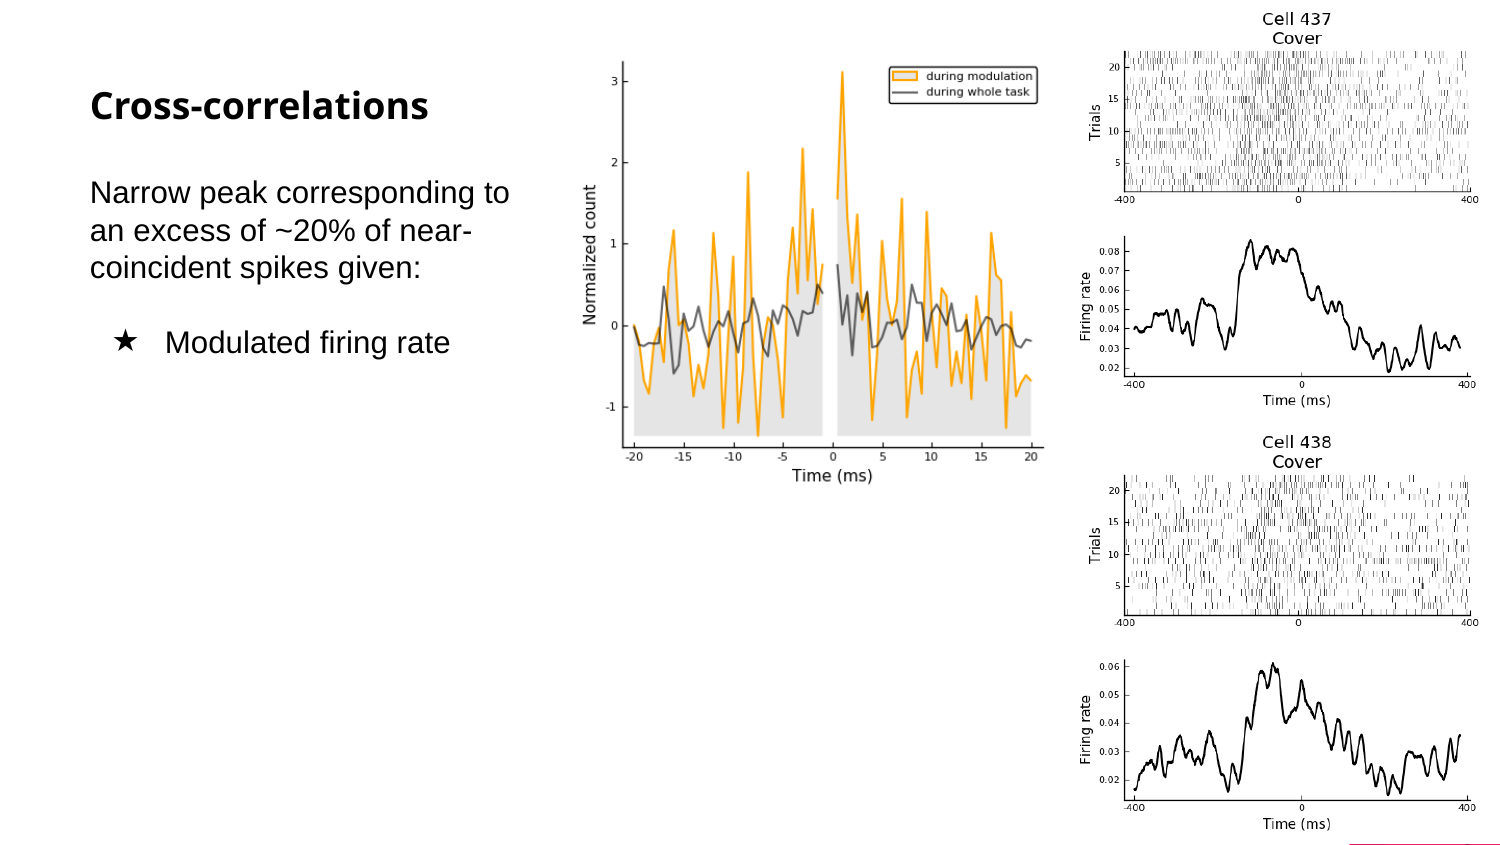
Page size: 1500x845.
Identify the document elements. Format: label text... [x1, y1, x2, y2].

text_box Cross-correlations Narrow peak corresponding to an excess of ~20% of near-coincident spikes given: Modulated firing rate [74, 75, 551, 720]
picture [562, 0, 1500, 844]
